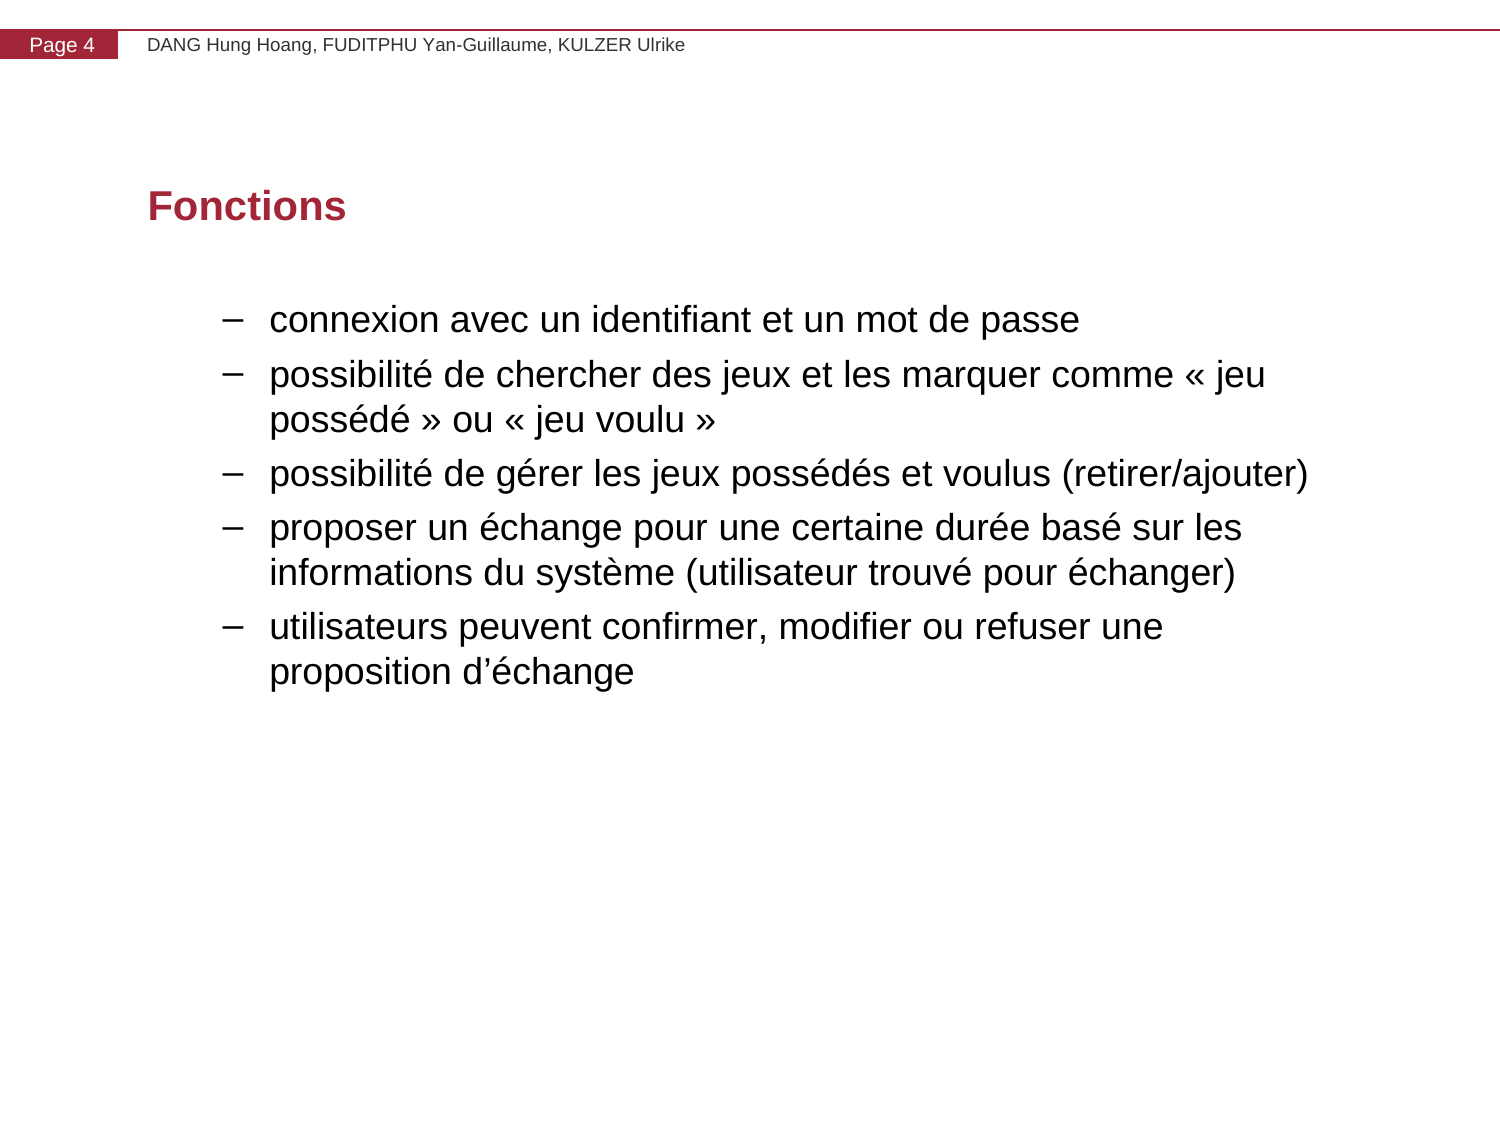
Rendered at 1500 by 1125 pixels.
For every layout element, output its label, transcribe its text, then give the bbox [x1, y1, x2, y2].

title Fonctions [132, 149, 1413, 258]
list connexion avec un identifiant et un mot de passe possibilité de chercher des jeux et les marquer comme « jeu possédé » ou « jeu voulu » possibilité de gérer les jeux possédés et voulus (retirer/ajouter) proposer un échange pour une certaine durée basé sur les informations du système (utilisateur trouvé pour échanger) utilisateurs peuvent confirmer, modifier ou refuser une proposition d’échange [132, 287, 1371, 888]
